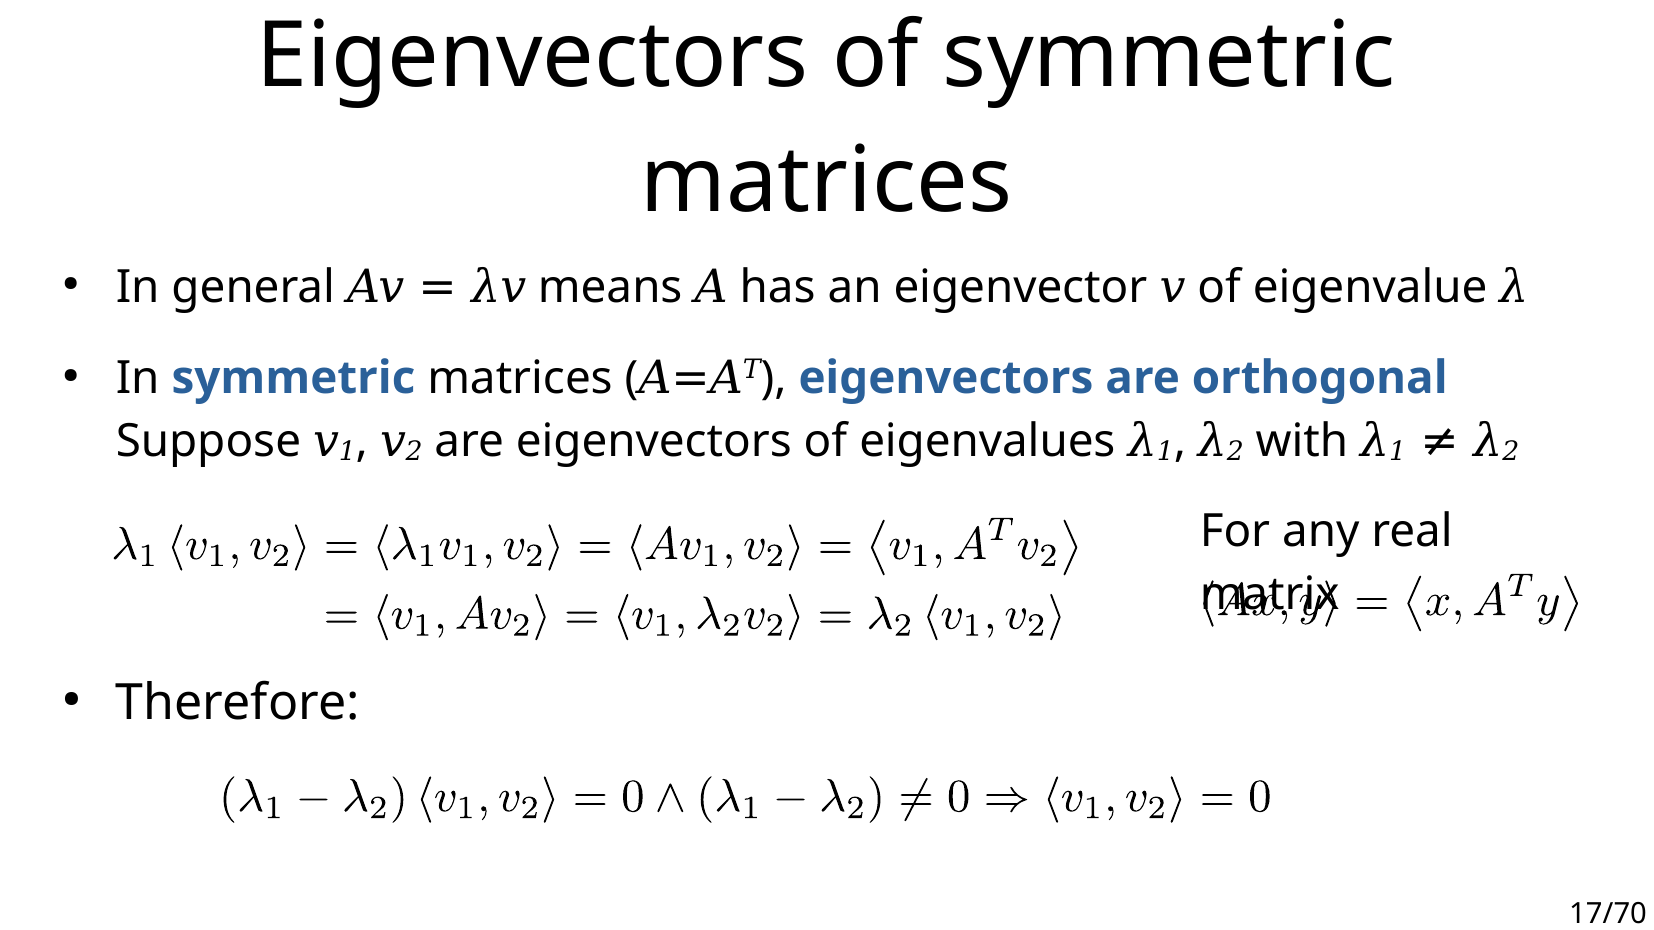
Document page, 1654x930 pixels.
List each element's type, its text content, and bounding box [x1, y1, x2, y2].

picture [1196, 572, 1585, 634]
title Eigenvectors of symmetric matrices [82, 1, 1571, 225]
list In general Av = λv means A has an eigenvector v of eigenvalue λ In symmetric matrices (A=AT), eigenvectors are orthogonal Suppose v1, v2 are eigenvectors of eigenvalues λ1, λ2 with λ1 ≠ λ2 [45, 252, 1621, 480]
text_box For any real matrix [1185, 490, 1617, 572]
list Therefore: [45, 666, 1621, 751]
picture [217, 774, 1274, 825]
picture [109, 515, 1084, 643]
